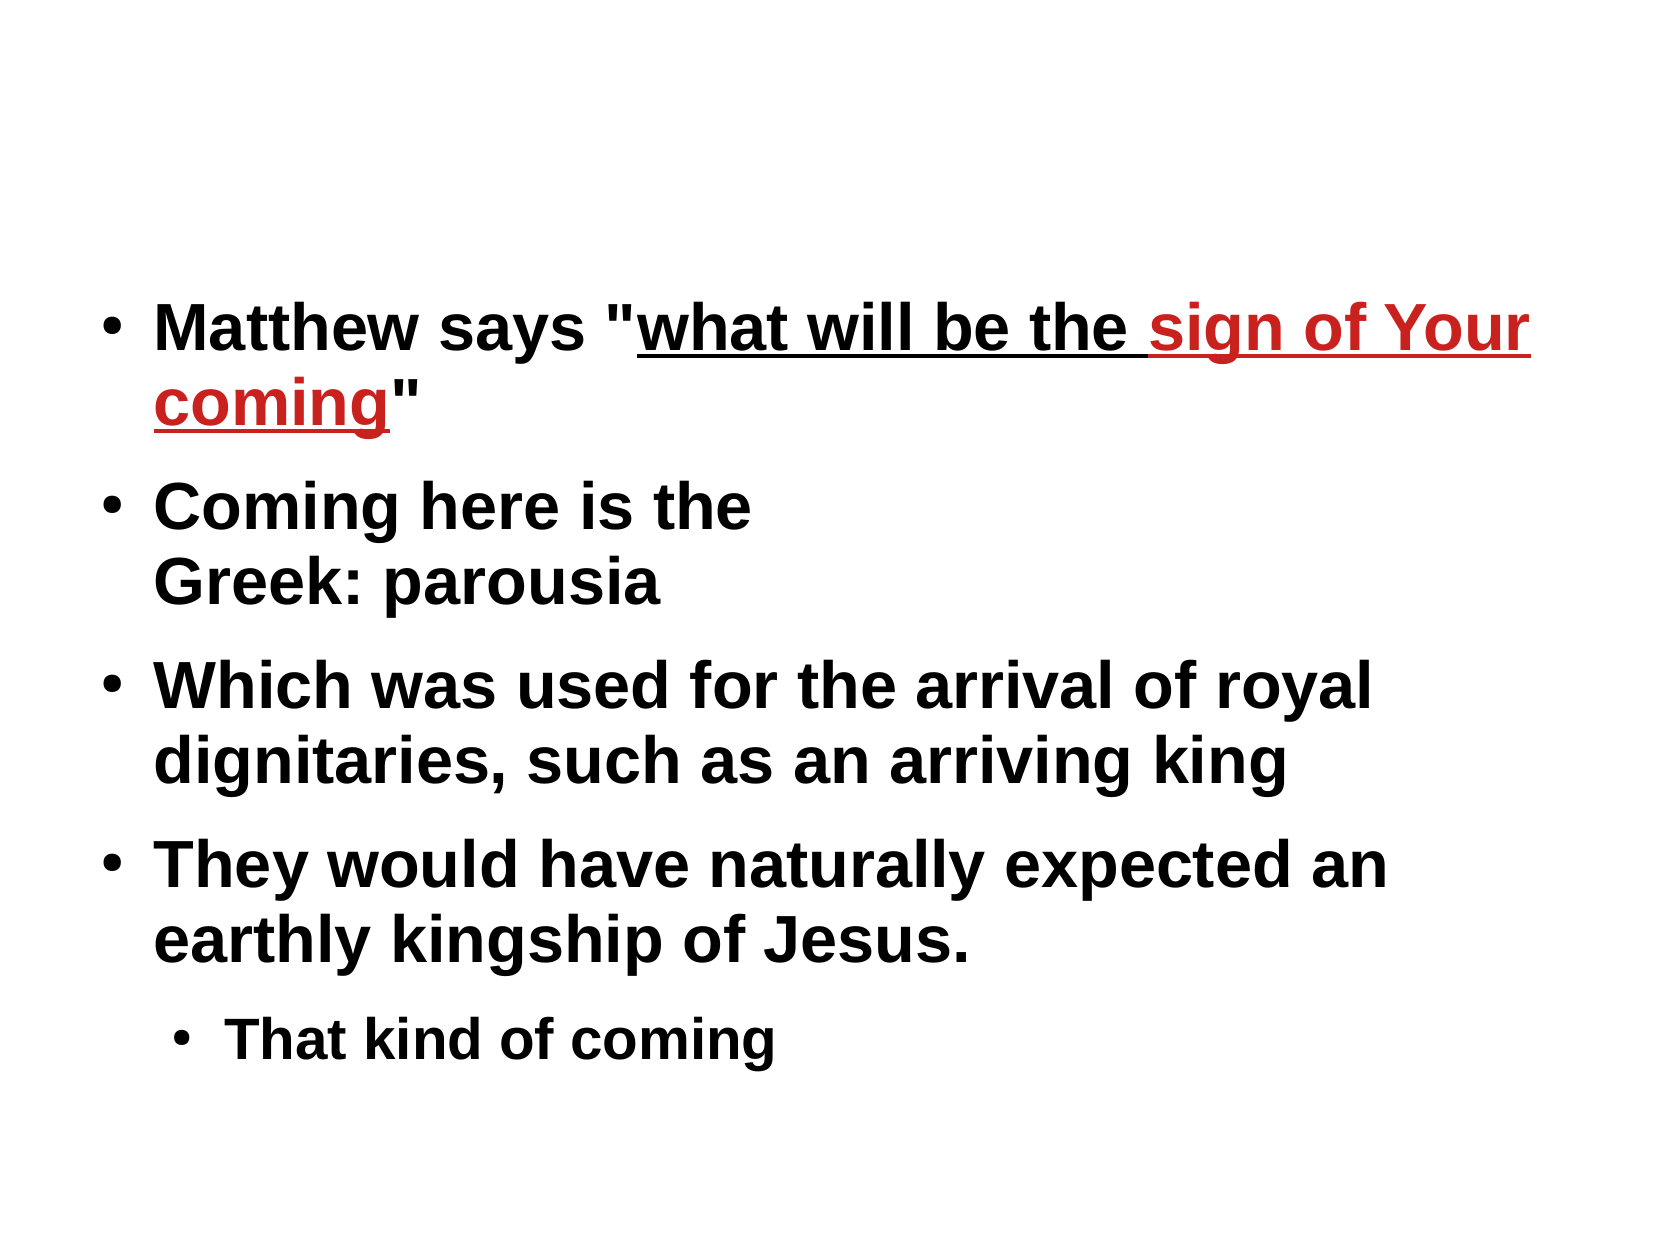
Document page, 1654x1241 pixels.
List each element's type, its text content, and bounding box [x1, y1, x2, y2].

list Matthew says "what will be the sign of Your coming" Coming here is the Greek: parousia Which was used for the arrival of royal dignitaries, such as an arriving king They would have naturally expected an earthly kingship of Jesus. That kind of coming [82, 290, 1571, 1072]
